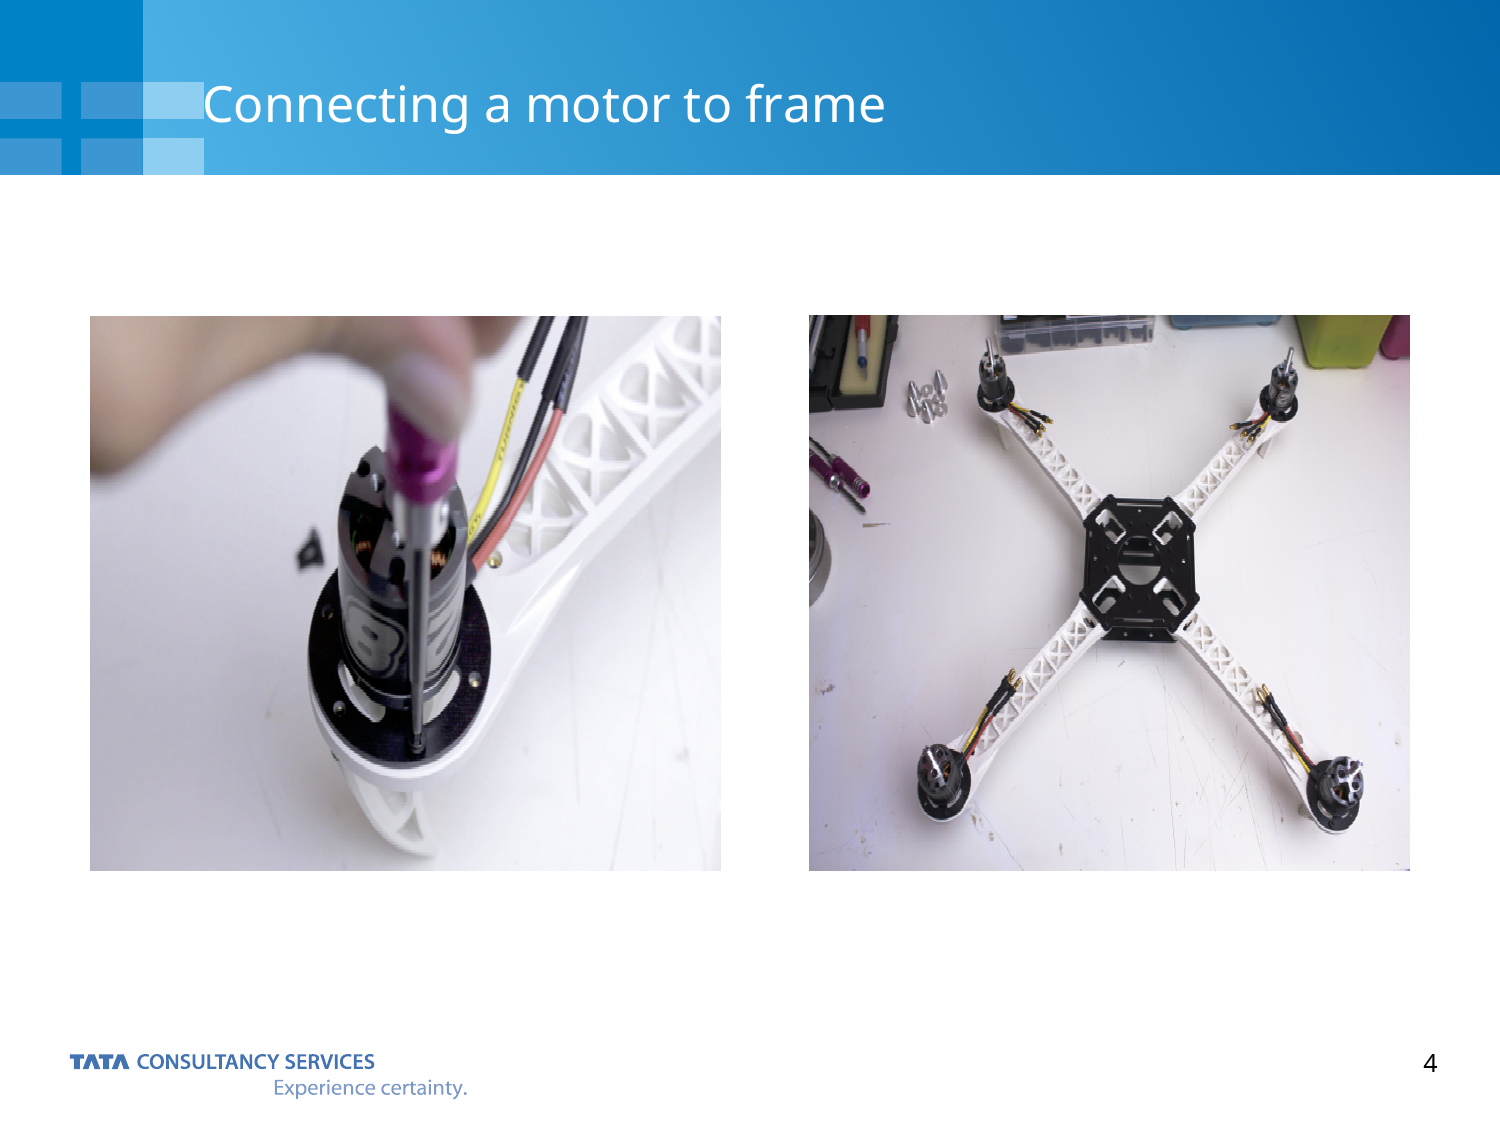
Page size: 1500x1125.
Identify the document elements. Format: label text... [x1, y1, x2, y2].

picture [809, 315, 1410, 871]
text_box Connecting a motor to frame [187, 62, 1426, 143]
picture [90, 316, 721, 871]
